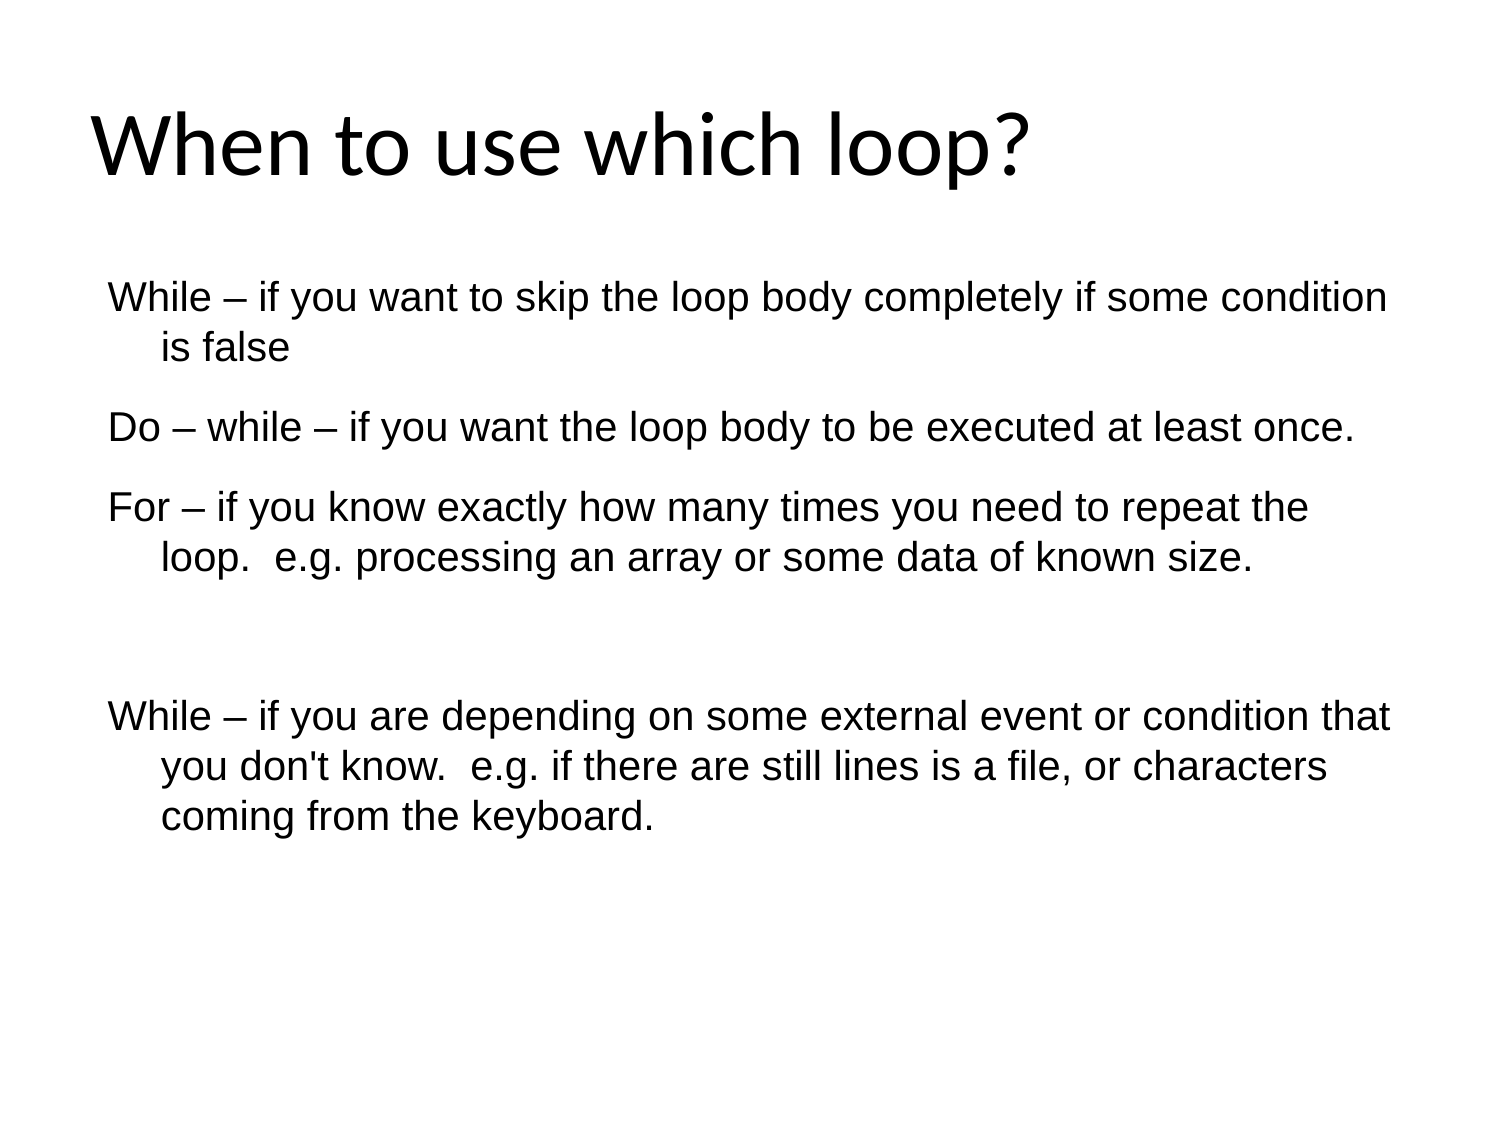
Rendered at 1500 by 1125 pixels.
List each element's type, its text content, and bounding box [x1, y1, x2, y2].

title When to use which loop? [75, 45, 1425, 233]
list While – if you want to skip the loop body completely if some condition is false Do – while – if you want the loop body to be executed at least once. For – if you know exactly how many times you need to repeat the loop. e.g. processing an array or some data of known size. While – if you are depending on some external event or condition that you don't know. e.g. if there are still lines is a file, or characters coming from the keyboard. [75, 262, 1425, 1005]
